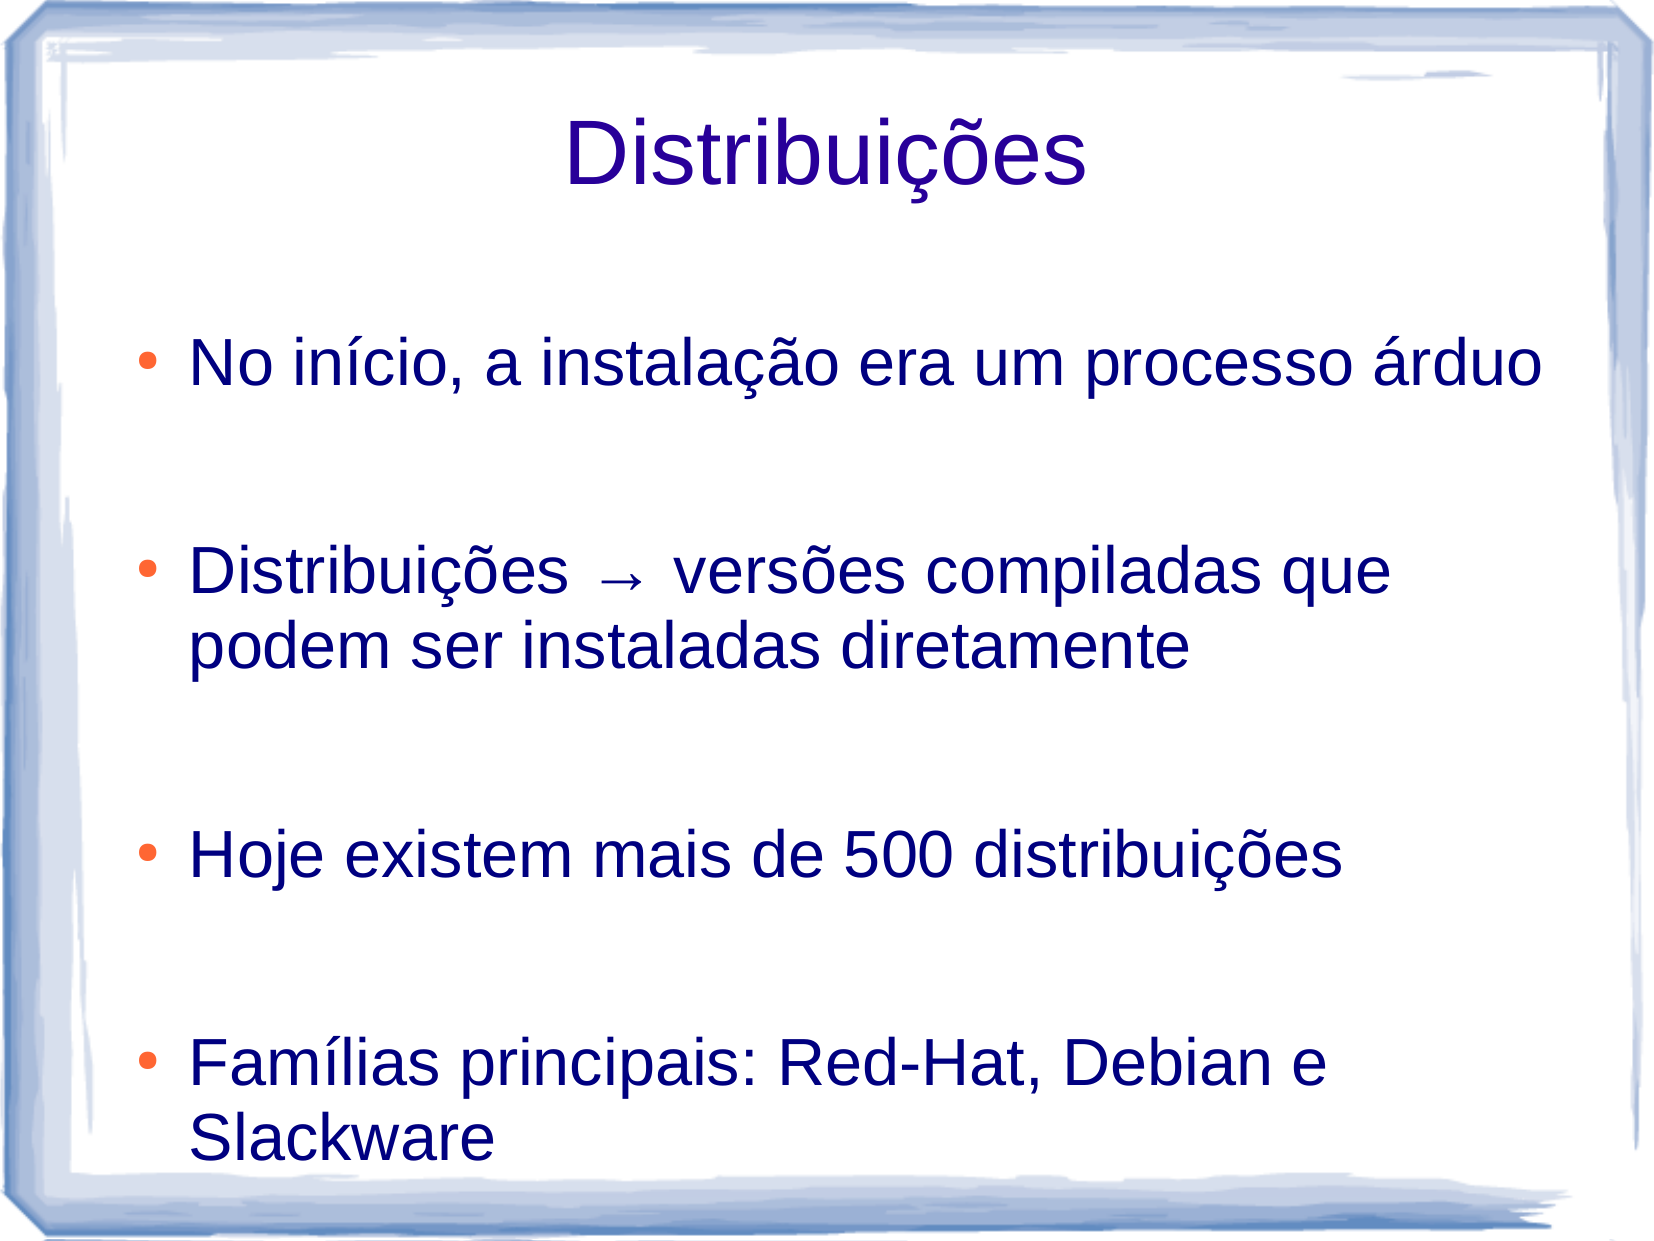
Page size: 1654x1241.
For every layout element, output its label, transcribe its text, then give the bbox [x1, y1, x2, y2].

list No início, a instalação era um processo árduo Distribuições → versões compiladas que podem ser instaladas diretamente Hoje existem mais de 500 distribuições Famílias principais: Red-Hat, Debian e Slackware [118, 324, 1571, 1175]
picture [0, 0, 1654, 1241]
title Distribuições [82, 49, 1571, 257]
